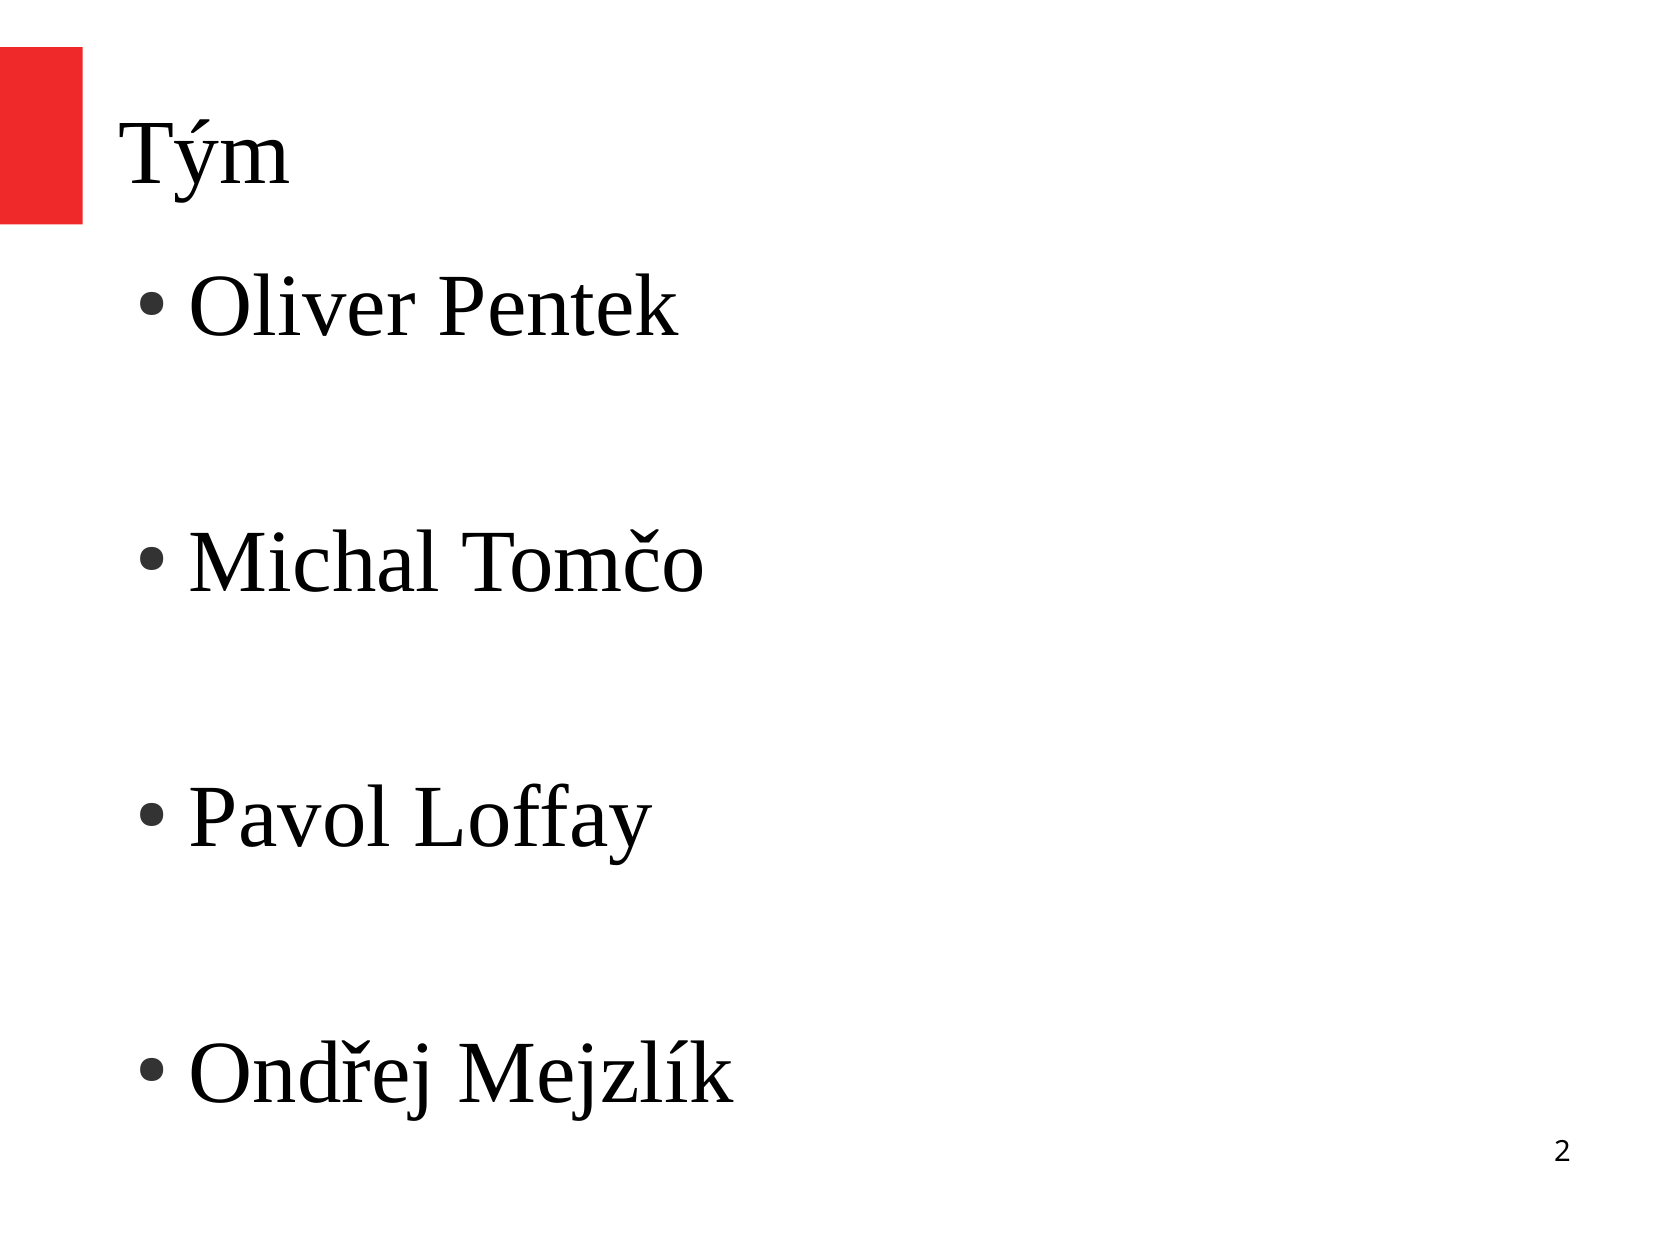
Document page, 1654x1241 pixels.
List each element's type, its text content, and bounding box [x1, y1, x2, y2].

title Tým [118, 49, 1571, 257]
list Oliver Pentek Michal Tomčo Pavol Loffay Ondřej Mejzlík [118, 256, 1536, 1170]
